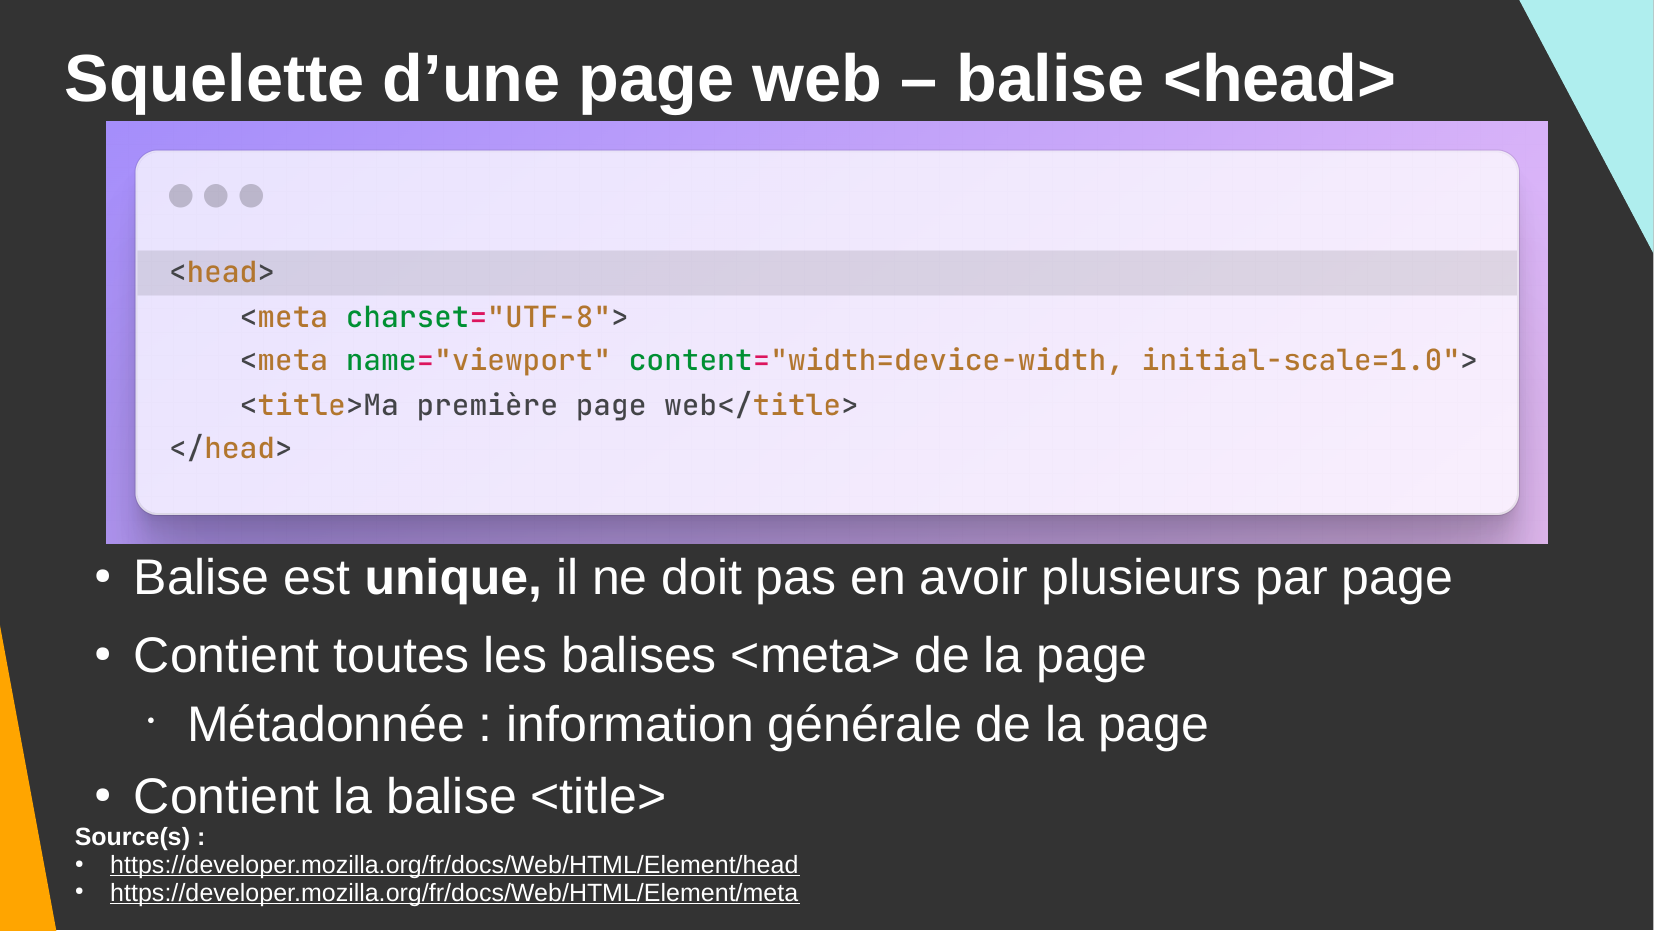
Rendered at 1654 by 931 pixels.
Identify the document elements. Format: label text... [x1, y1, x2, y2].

title Squelette d’une page web – balise <head> [64, 40, 1553, 125]
text_box [1519, 0, 1654, 255]
list Balise est unique, il ne doit pas en avoir plusieurs par page Contient toutes les balises <meta> de la page Métadonnée : information générale de la page Contient la balise <title> [80, 549, 1635, 827]
text_box [0, 625, 57, 931]
picture [106, 121, 1548, 544]
text_box Source(s) : https://developer.mozilla.org/fr/docs/Web/HTML/Element/head https://developer.mozilla.org/fr/docs/Web/HTML/Element/meta [59, 814, 1546, 914]
